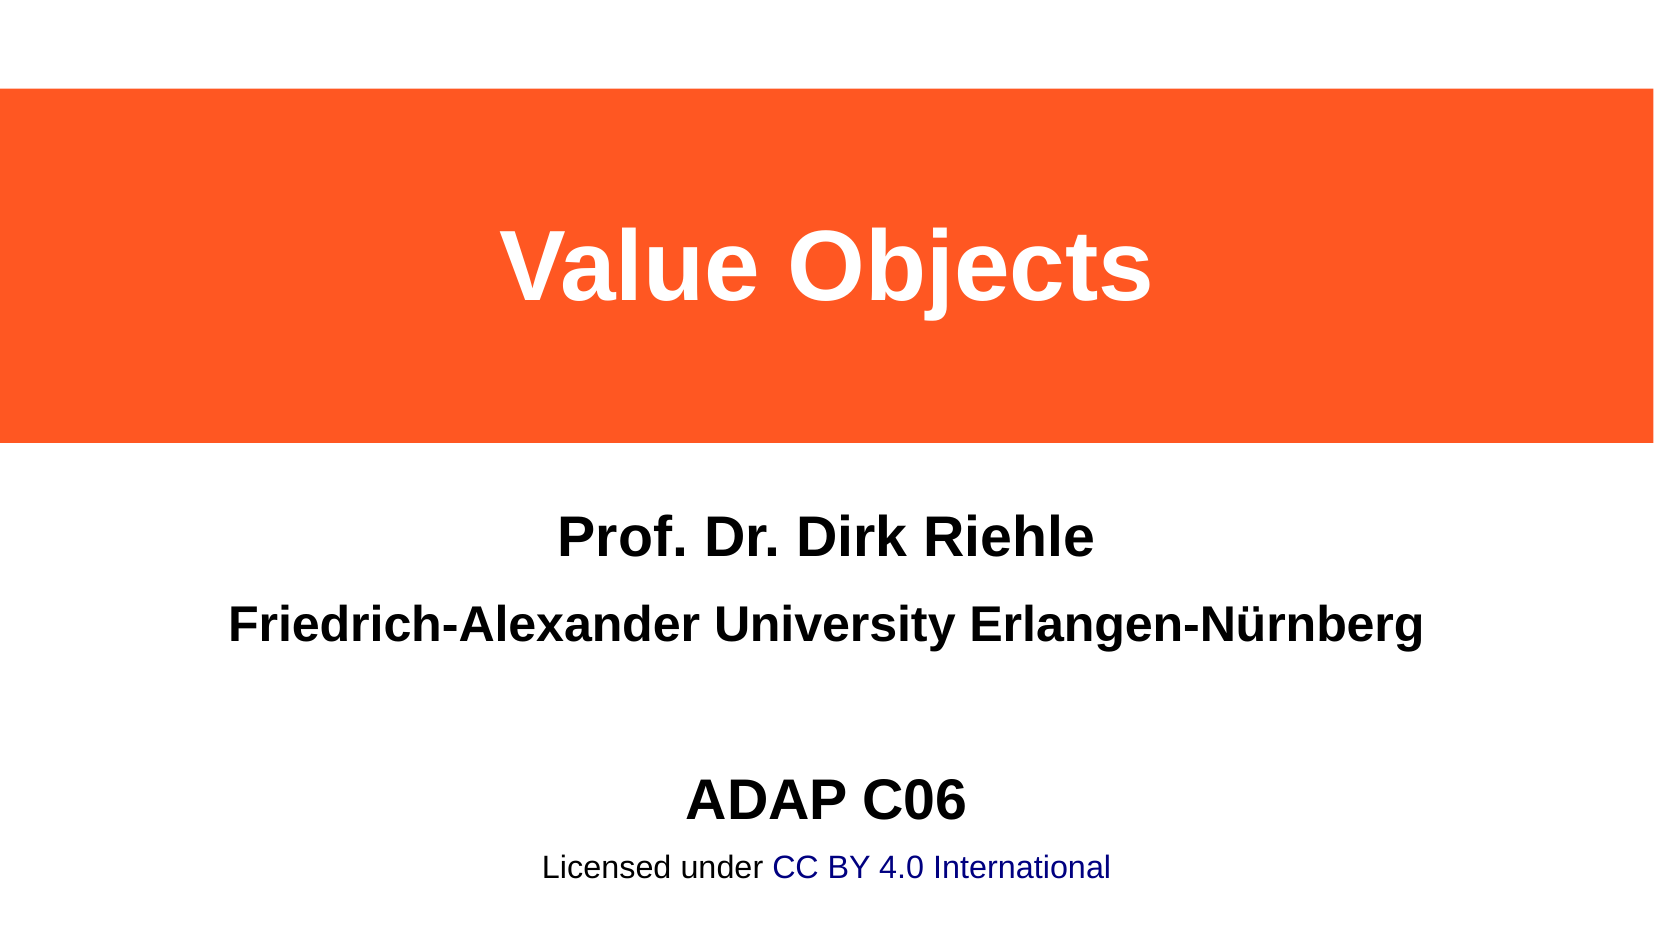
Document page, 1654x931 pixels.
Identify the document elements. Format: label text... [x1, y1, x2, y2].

subtitle Prof. Dr. Dirk Riehle Friedrich-Alexander University Erlangen-Nürnberg ADAP C06 Licensed under CC BY 4.0 International [29, 472, 1625, 886]
title Value Objects [0, 88, 1654, 443]
